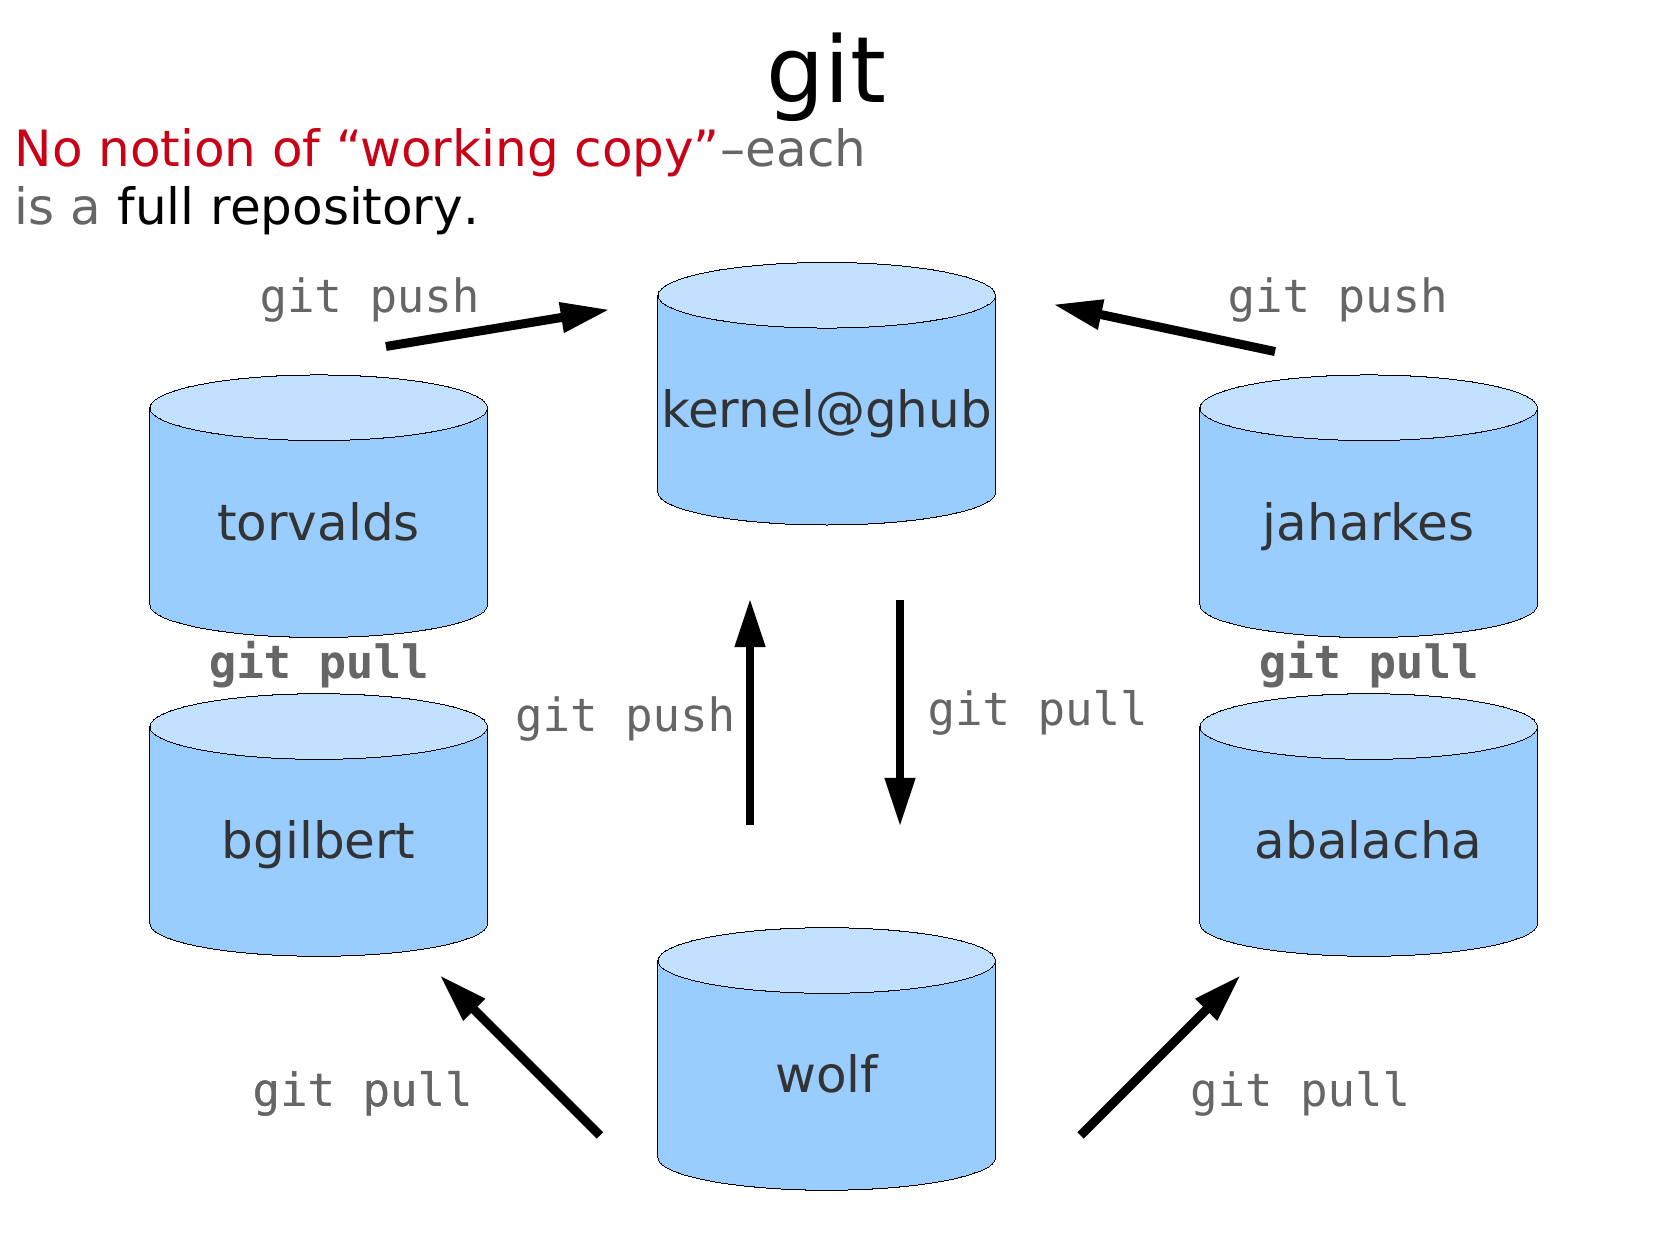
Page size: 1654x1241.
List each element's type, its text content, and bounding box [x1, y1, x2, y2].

text_box wolf [657, 961, 996, 1191]
text_box git pull [912, 675, 1164, 744]
text_box git push [1212, 262, 1464, 331]
text_box git pull [237, 1056, 489, 1126]
text_box torvalds [149, 408, 488, 628]
title git [82, 0, 1571, 174]
text_box jaharkes [1199, 408, 1538, 628]
text_box git pull [1243, 628, 1495, 697]
text_box git pull [1175, 1056, 1426, 1126]
text_box git push [244, 262, 496, 331]
text_box git push [500, 681, 751, 751]
text_box abalacha [1199, 727, 1538, 957]
text_box No notion of “working copy”–each is a full repository. [0, 112, 882, 244]
text_box git pull [193, 628, 445, 697]
text_box kernel@ghub [657, 296, 996, 526]
text_box bgilbert [149, 727, 488, 957]
